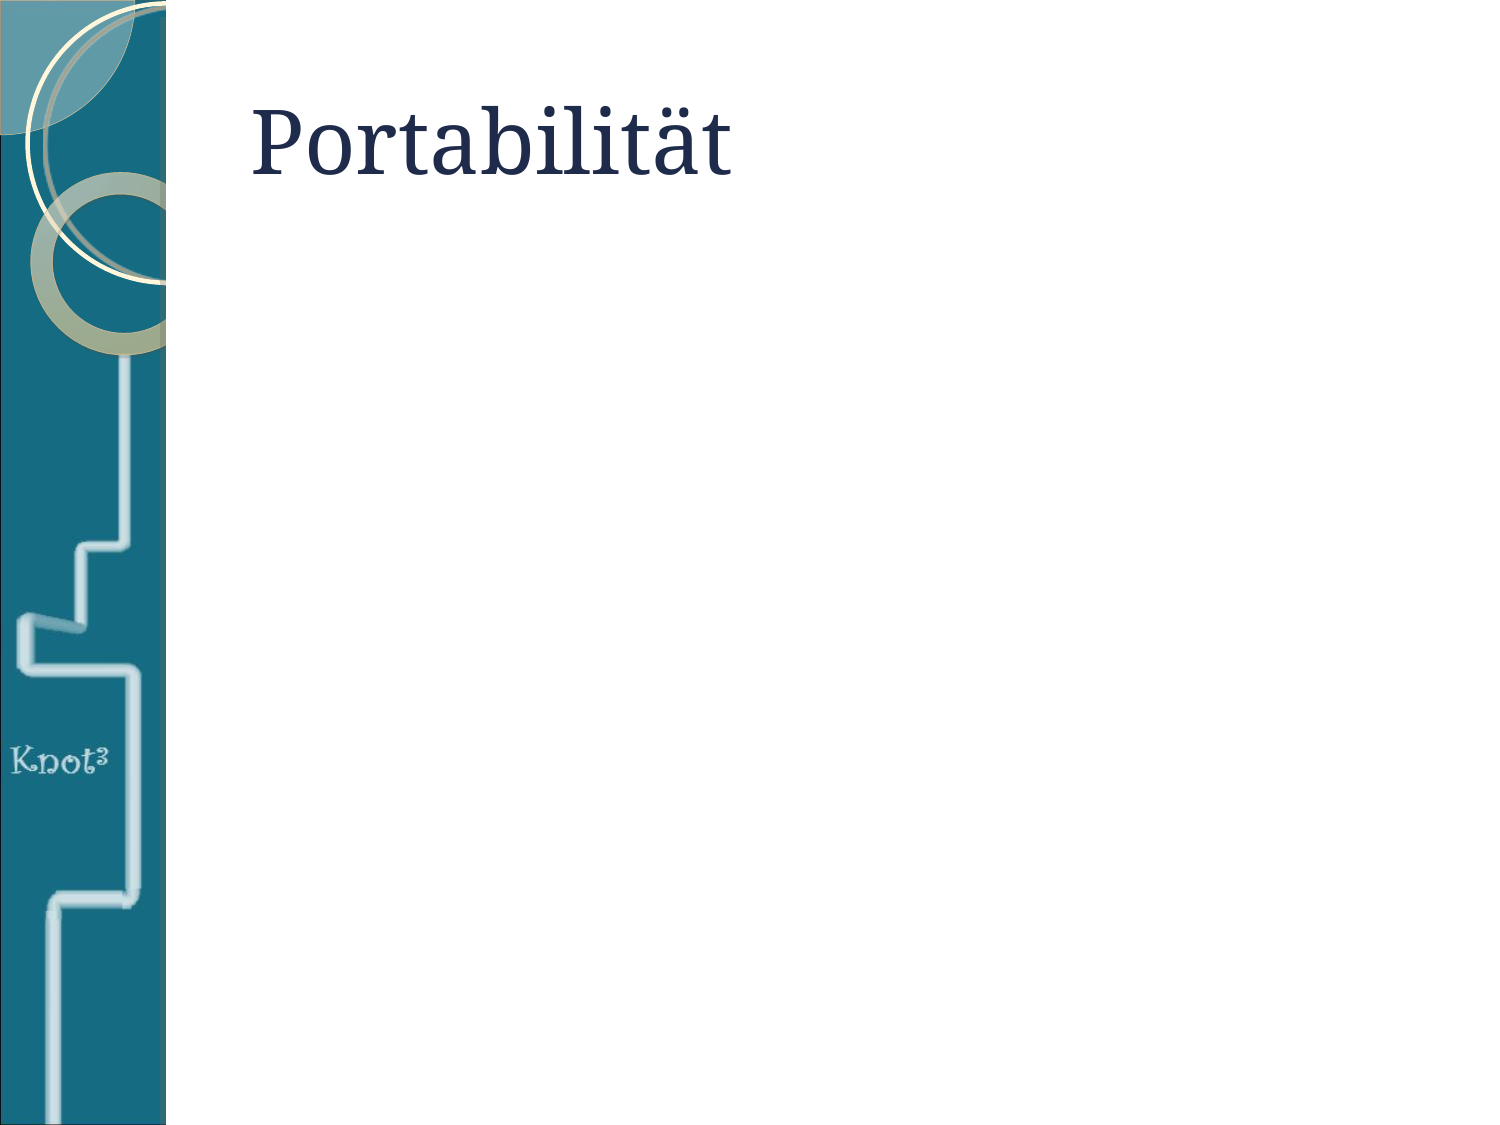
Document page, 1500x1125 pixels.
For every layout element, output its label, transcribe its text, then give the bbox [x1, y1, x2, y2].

title Portabilität [235, 23, 1466, 254]
